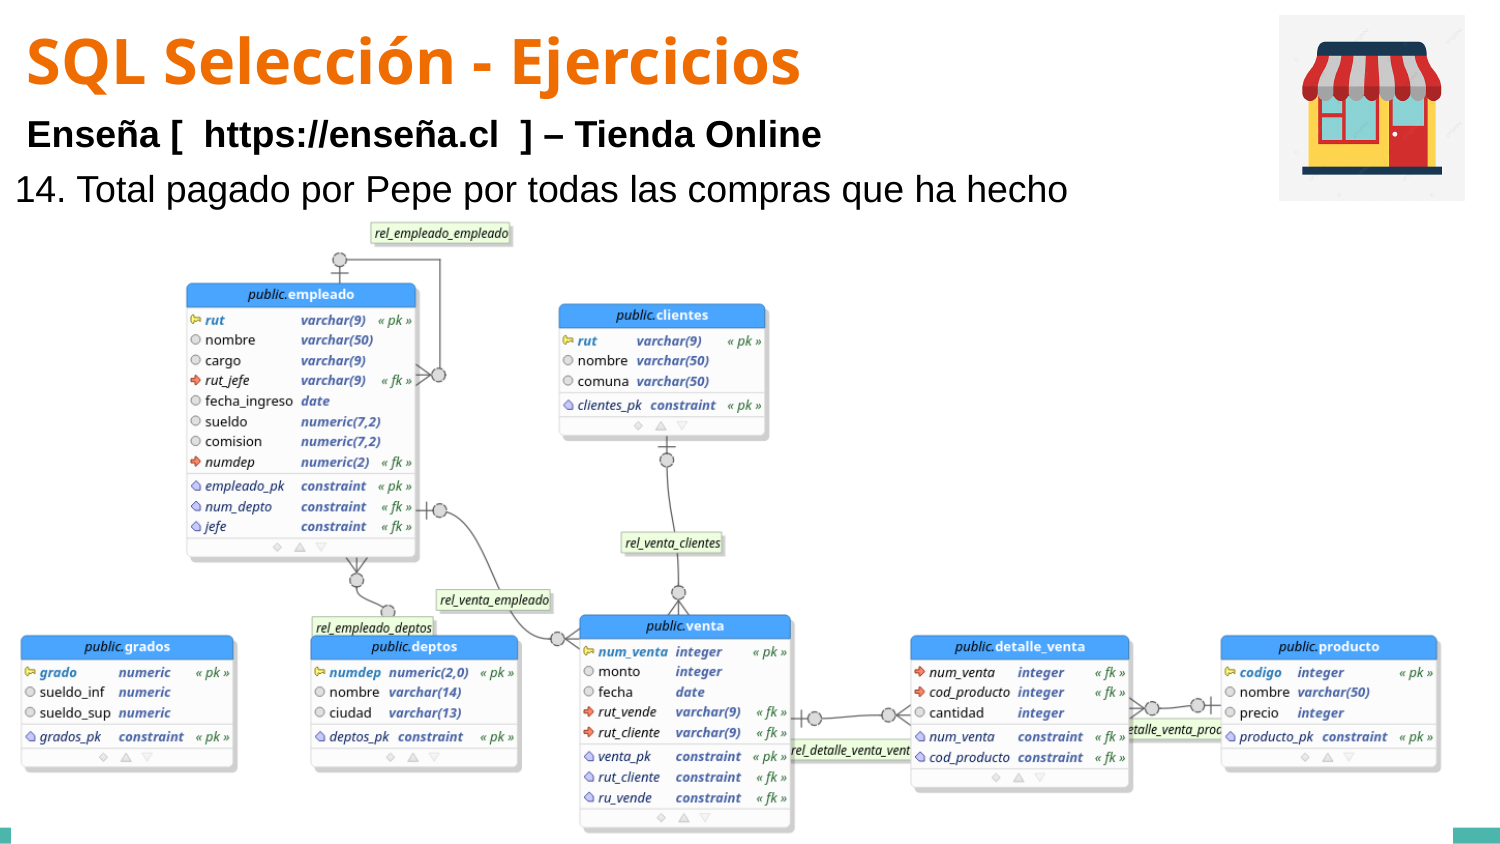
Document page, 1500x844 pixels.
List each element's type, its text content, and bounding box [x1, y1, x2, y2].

text_box Enseña [ https://enseña.cl ] – Tienda Online [11, 106, 1279, 161]
title SQL Selección - Ejercicios [11, 2, 1410, 106]
picture [1279, 15, 1465, 201]
picture [11, 212, 1453, 844]
text_box 14. Total pagado por Pepe por todas las compras que ha hecho [0, 161, 1418, 260]
